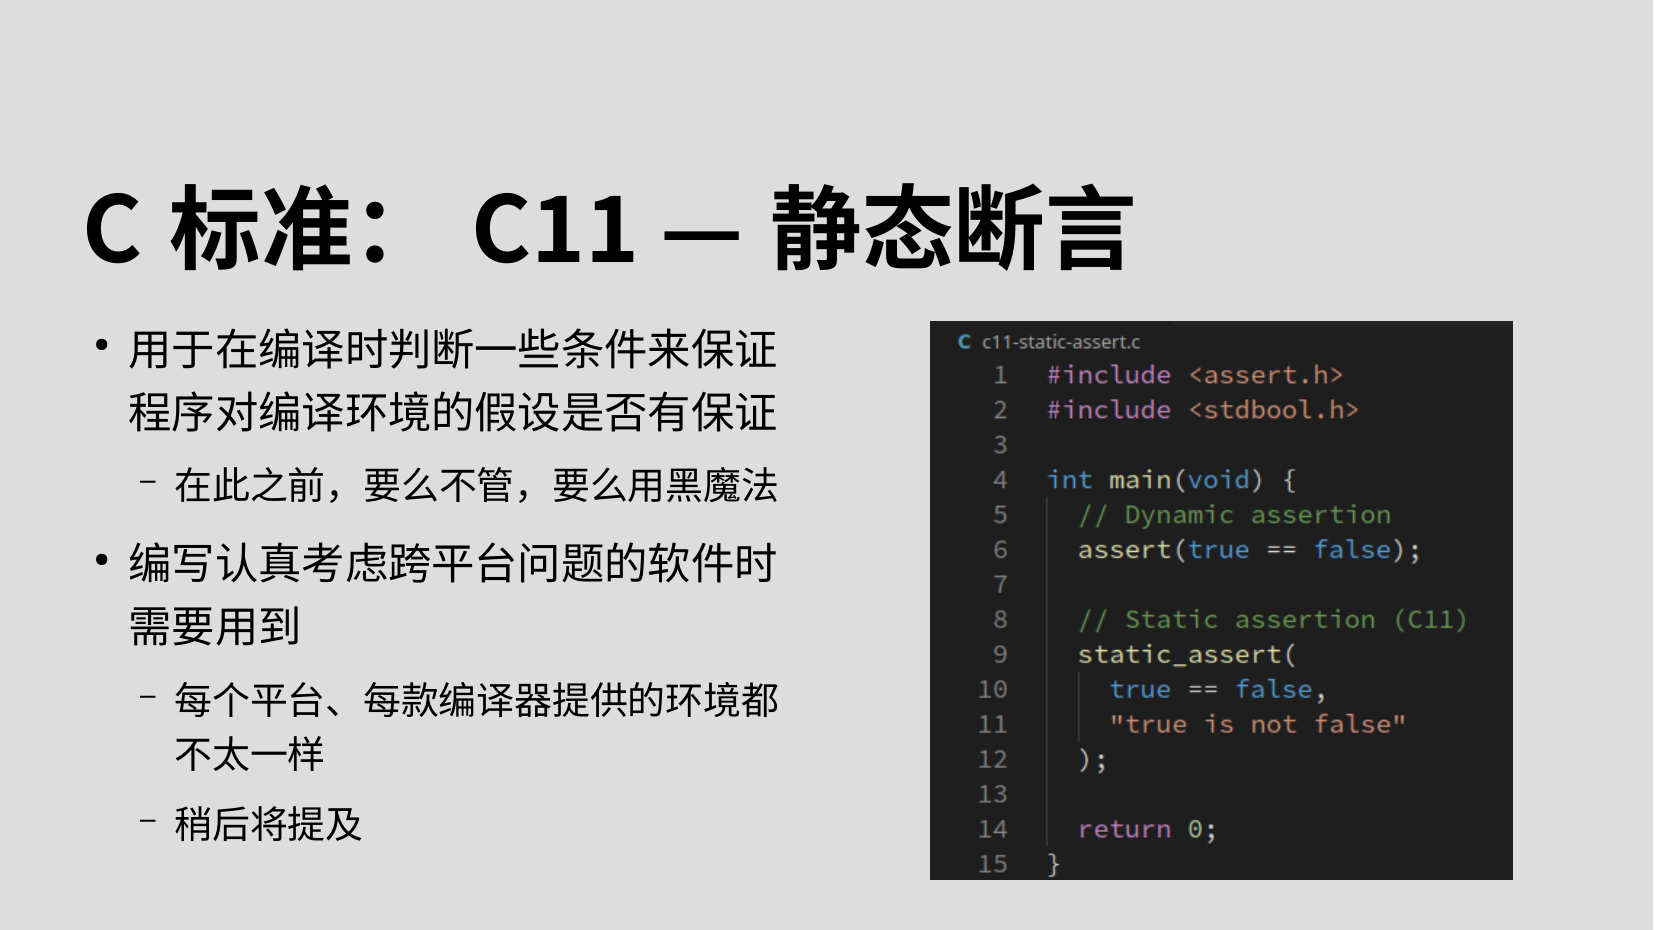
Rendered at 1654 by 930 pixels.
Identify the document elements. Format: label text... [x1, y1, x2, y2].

picture [930, 321, 1513, 880]
list 用于在编译时判断一些条件来保证程序对编译环境的假设是否有保证 在此之前，要么不管，要么用黑魔法 编写认真考虑跨平台问题的软件时需要用到 每个平台、每款编译器提供的环境都不太一样 稍后将提及 [82, 315, 809, 855]
title C标准：C11 —静态断言 [82, 144, 1571, 301]
